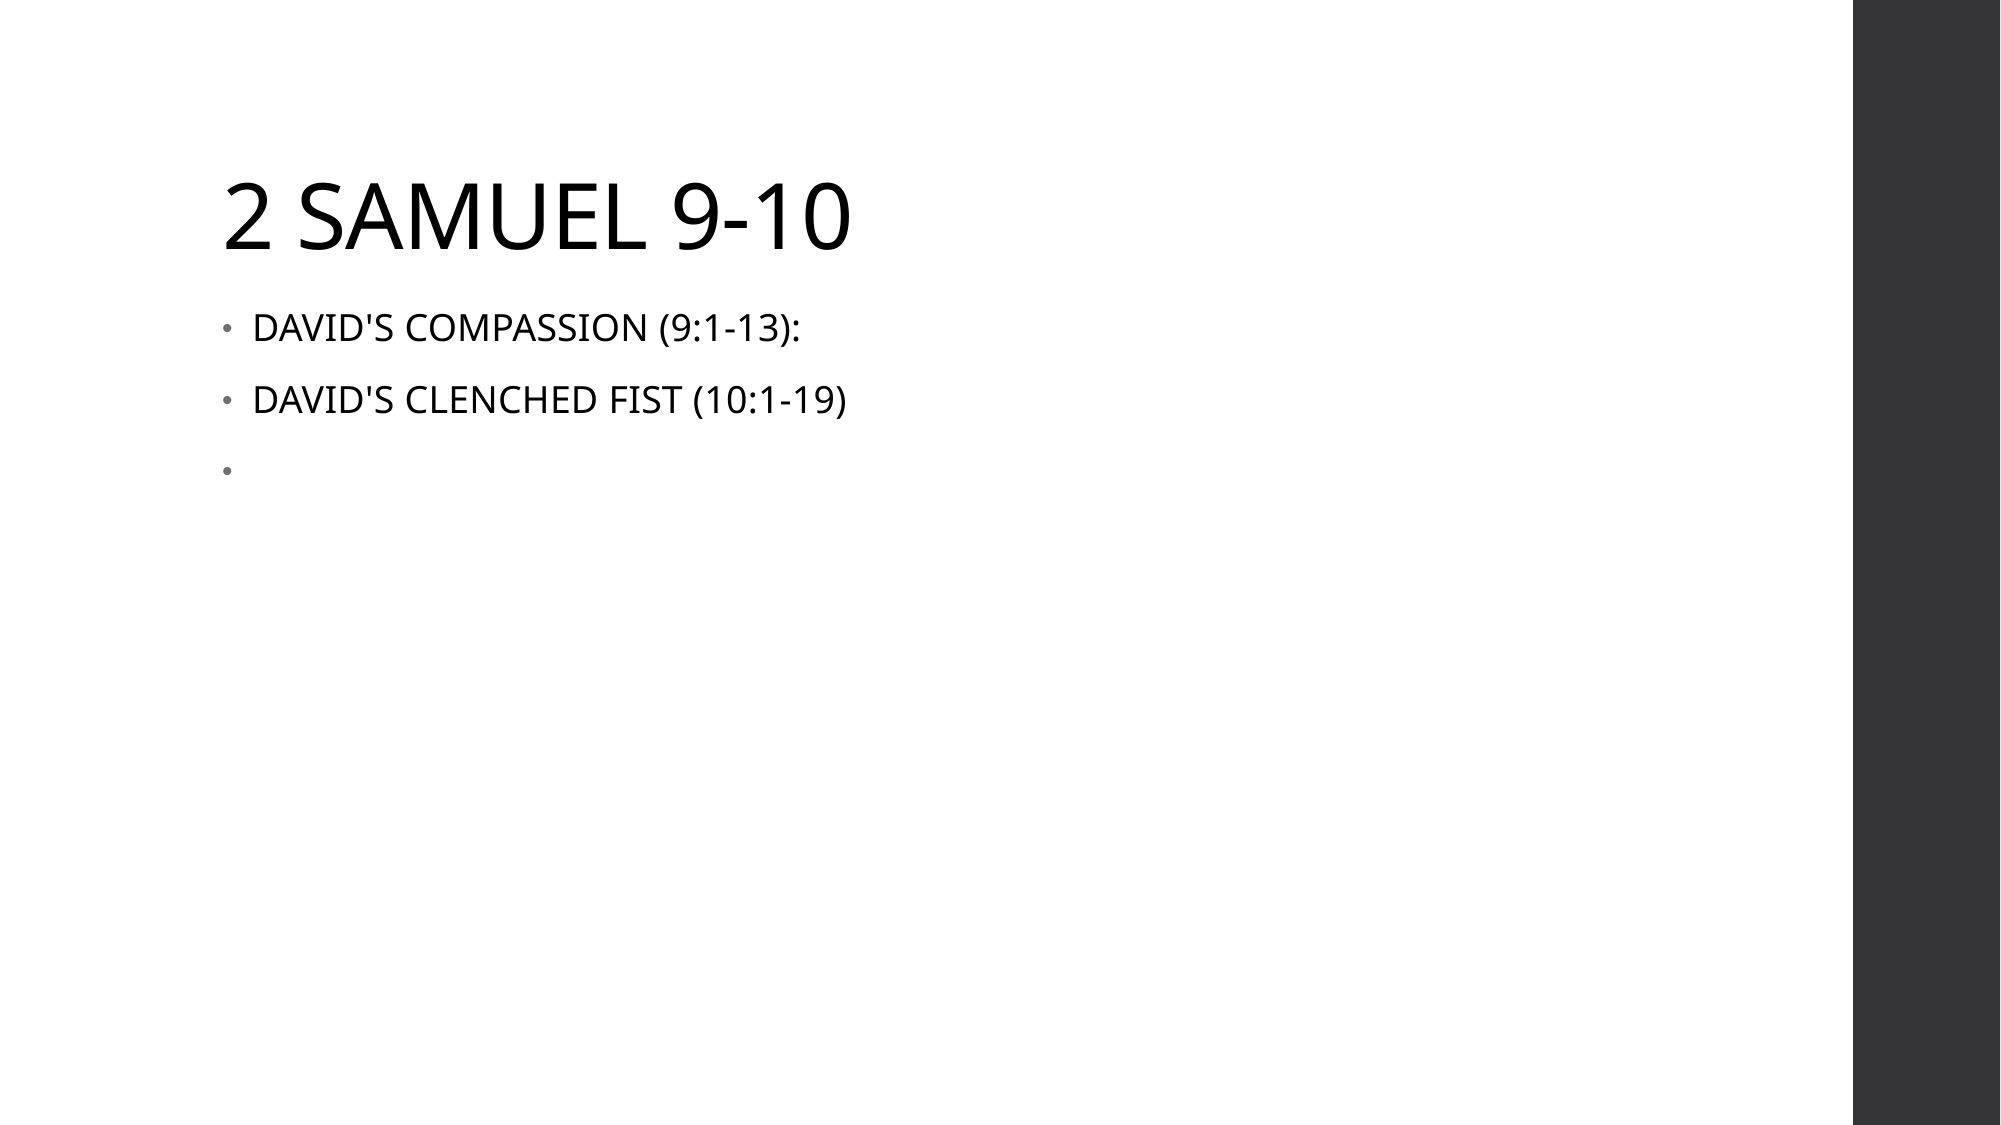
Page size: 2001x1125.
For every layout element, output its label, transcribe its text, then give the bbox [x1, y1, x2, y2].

list DAVID'S COMPASSION (9:1-13): DAVID'S CLENCHED FIST (10:1-19) [206, 299, 1617, 1014]
title 2 SAMUEL 9-10 [206, 60, 1797, 278]
